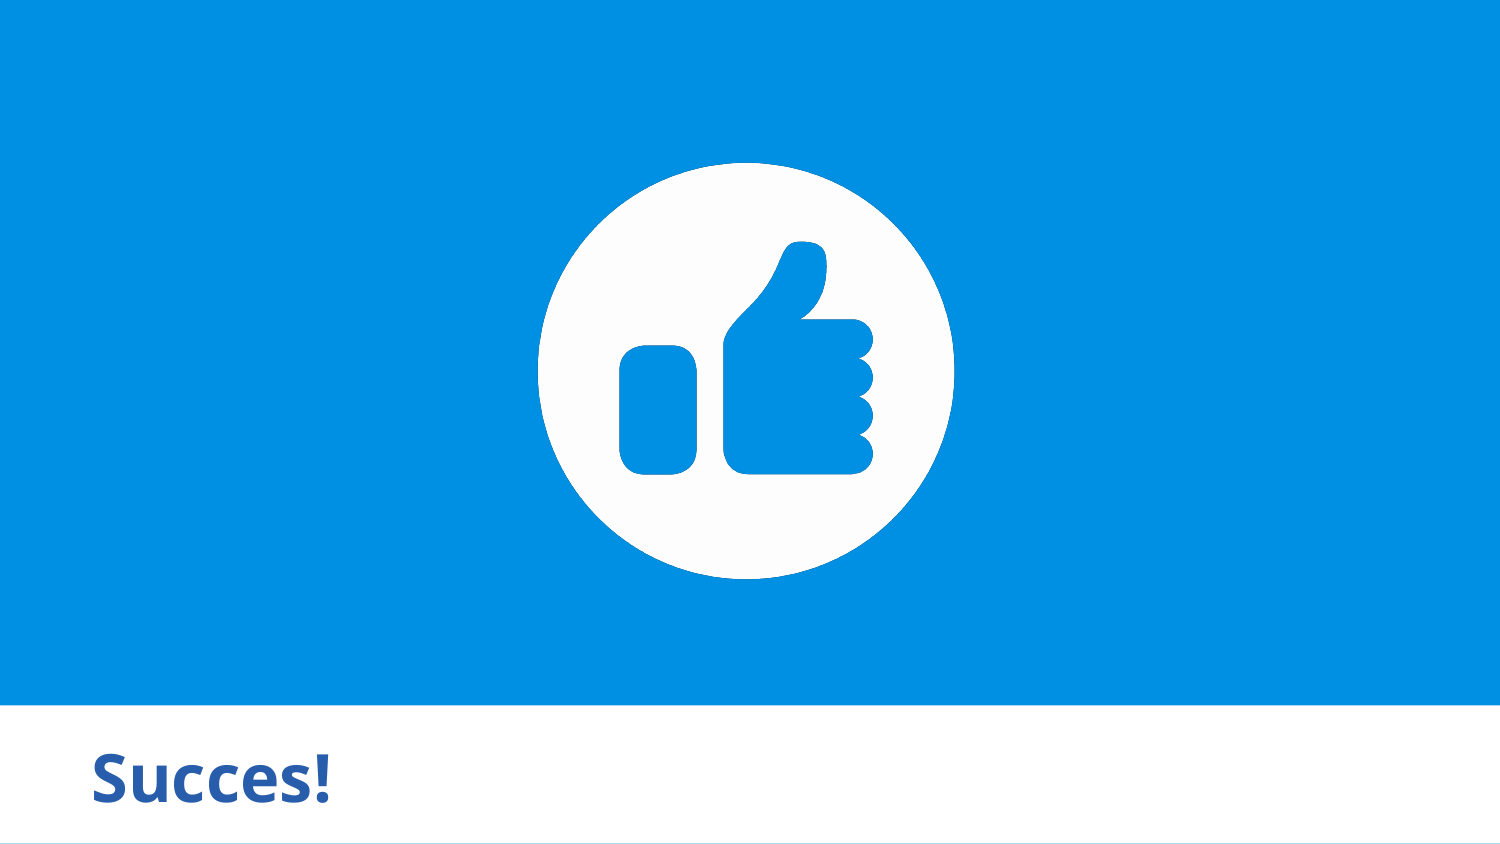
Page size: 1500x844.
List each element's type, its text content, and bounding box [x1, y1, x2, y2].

title Succes! [76, 721, 1500, 828]
picture [489, 116, 1011, 638]
